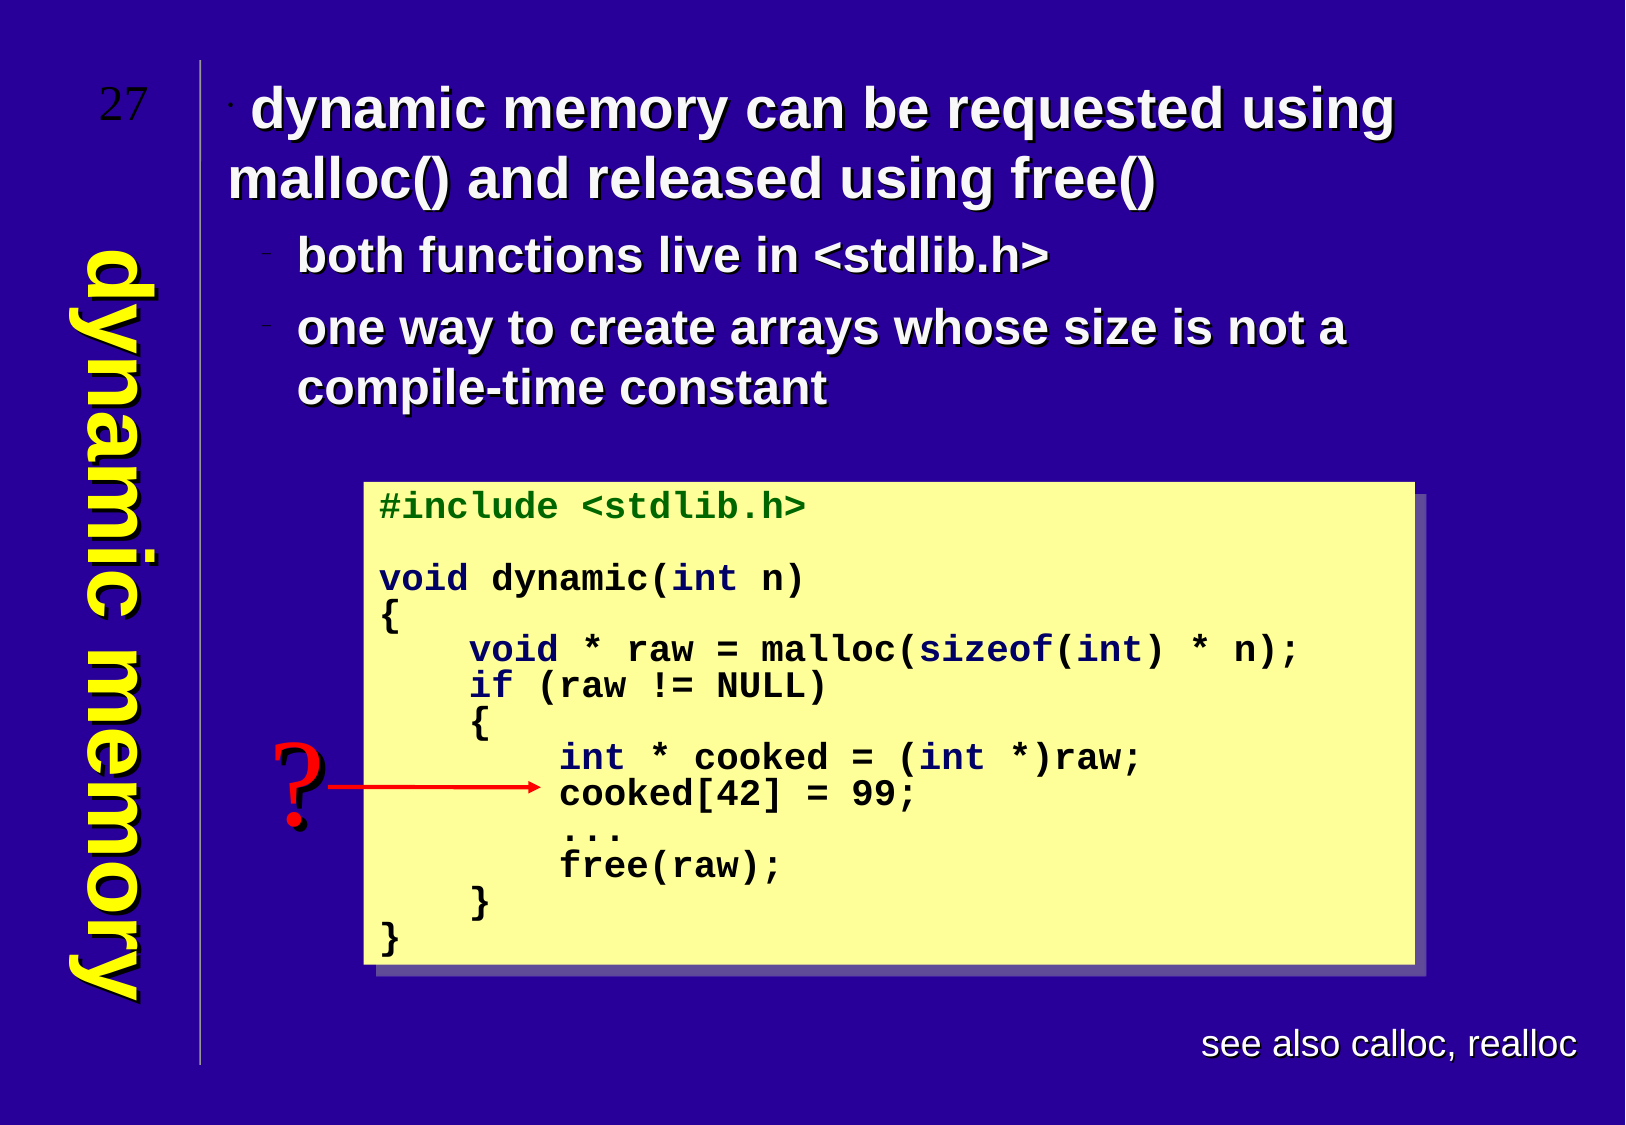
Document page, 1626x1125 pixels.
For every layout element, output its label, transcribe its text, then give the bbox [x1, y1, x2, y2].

text_box ? [254, 692, 341, 858]
list dynamic memory can be requested using malloc() and released using free() both functions live in <stdlib.h> one way to create arrays whose size is not a compile-time constant [212, 62, 1550, 1063]
text_box #include <stdlib.h> void dynamic(int n) { void * raw = malloc(sizeof(int) * n); if (raw != NULL) { int * cooked = (int *)raw; cooked[42] = 99; ... free(raw); } } [363, 481, 1415, 965]
title dynamic memory [50, 187, 188, 1063]
text_box see also calloc, realloc [812, 1011, 1593, 1072]
